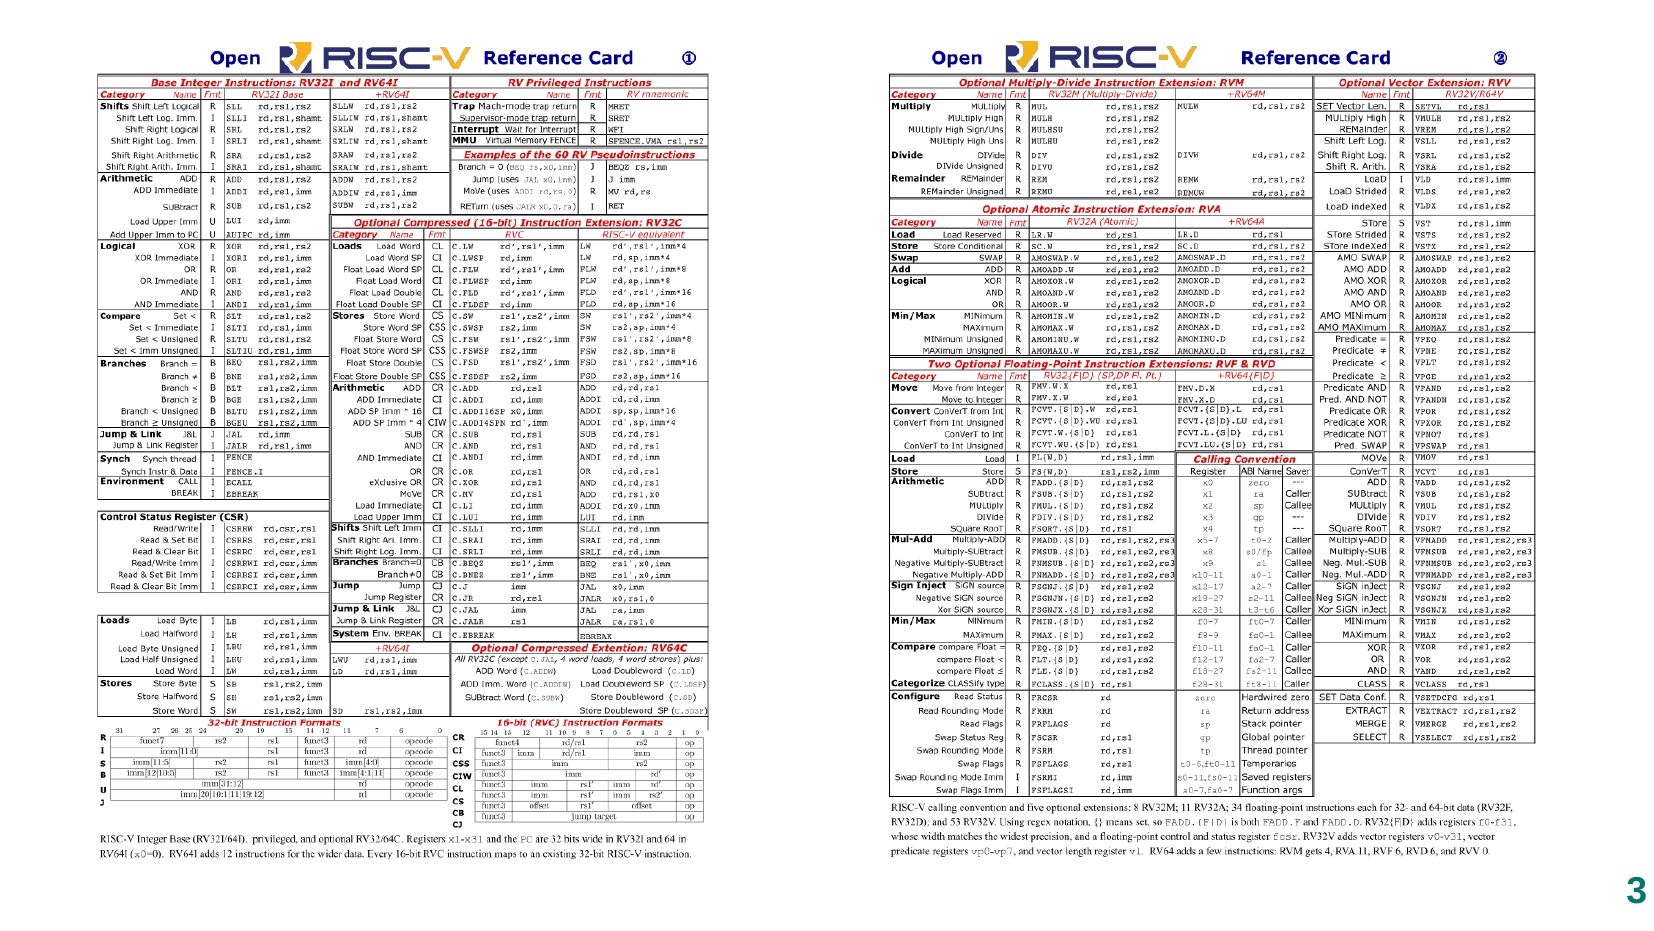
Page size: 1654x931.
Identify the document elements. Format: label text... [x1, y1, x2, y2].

picture [43, 0, 762, 931]
picture [852, 0, 1571, 931]
text_box <номер> [1571, 862, 1652, 931]
